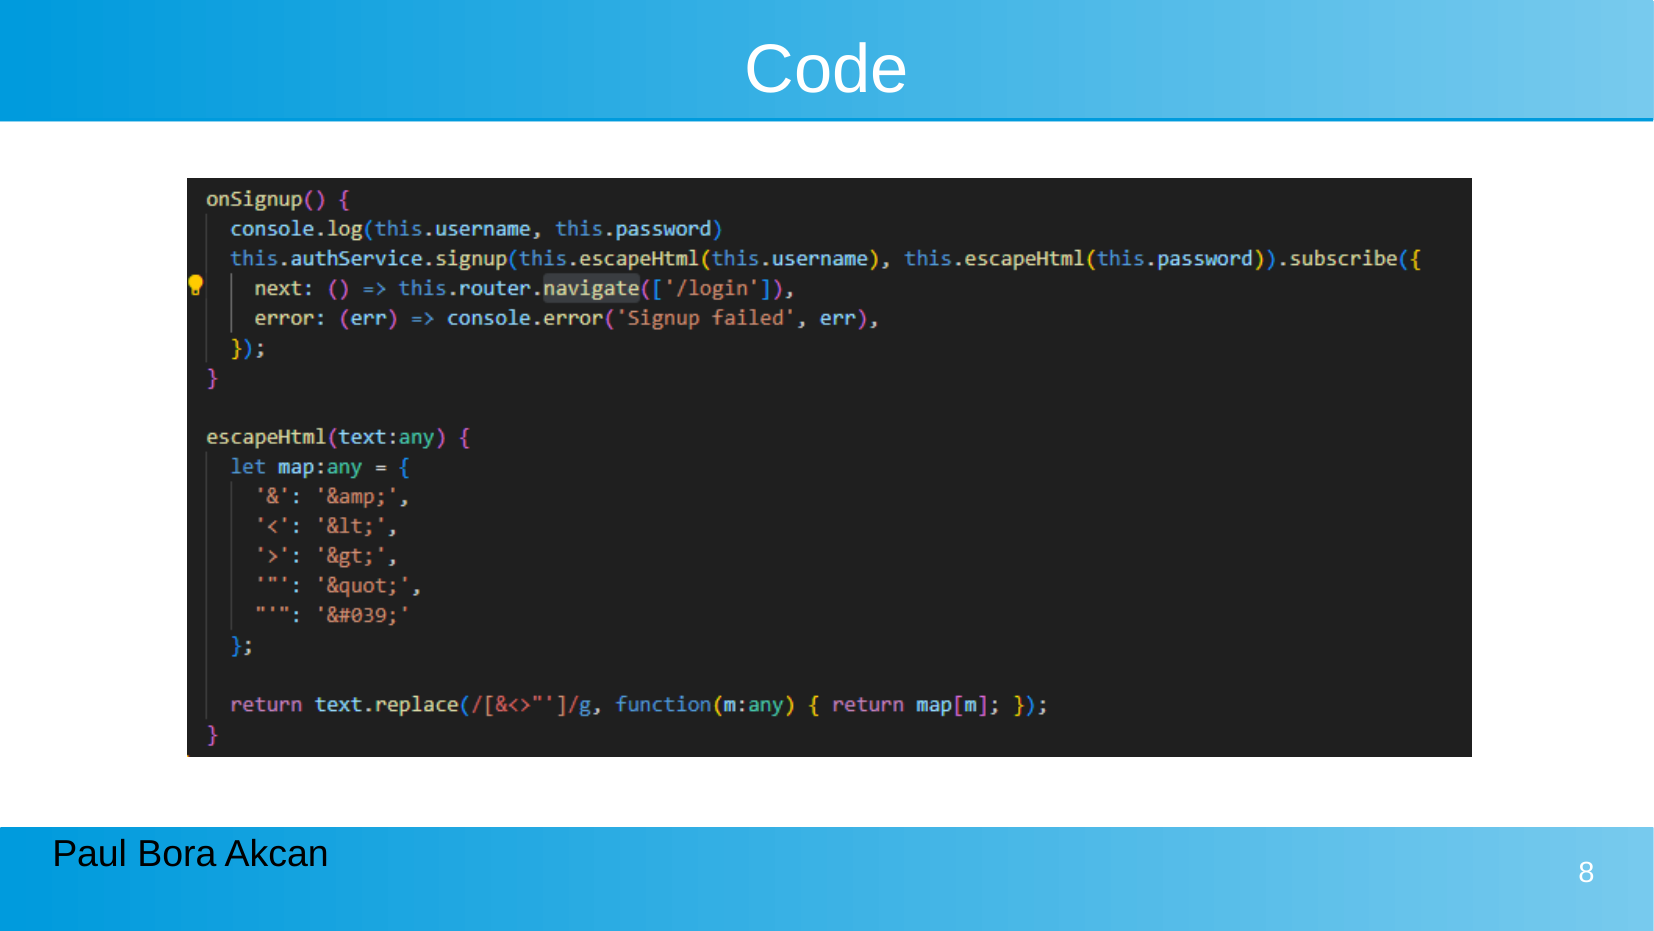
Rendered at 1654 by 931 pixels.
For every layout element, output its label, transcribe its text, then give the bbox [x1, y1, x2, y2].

text_box Paul Bora Akcan [37, 825, 488, 901]
title Code [59, 29, 1595, 108]
picture [187, 178, 1472, 757]
